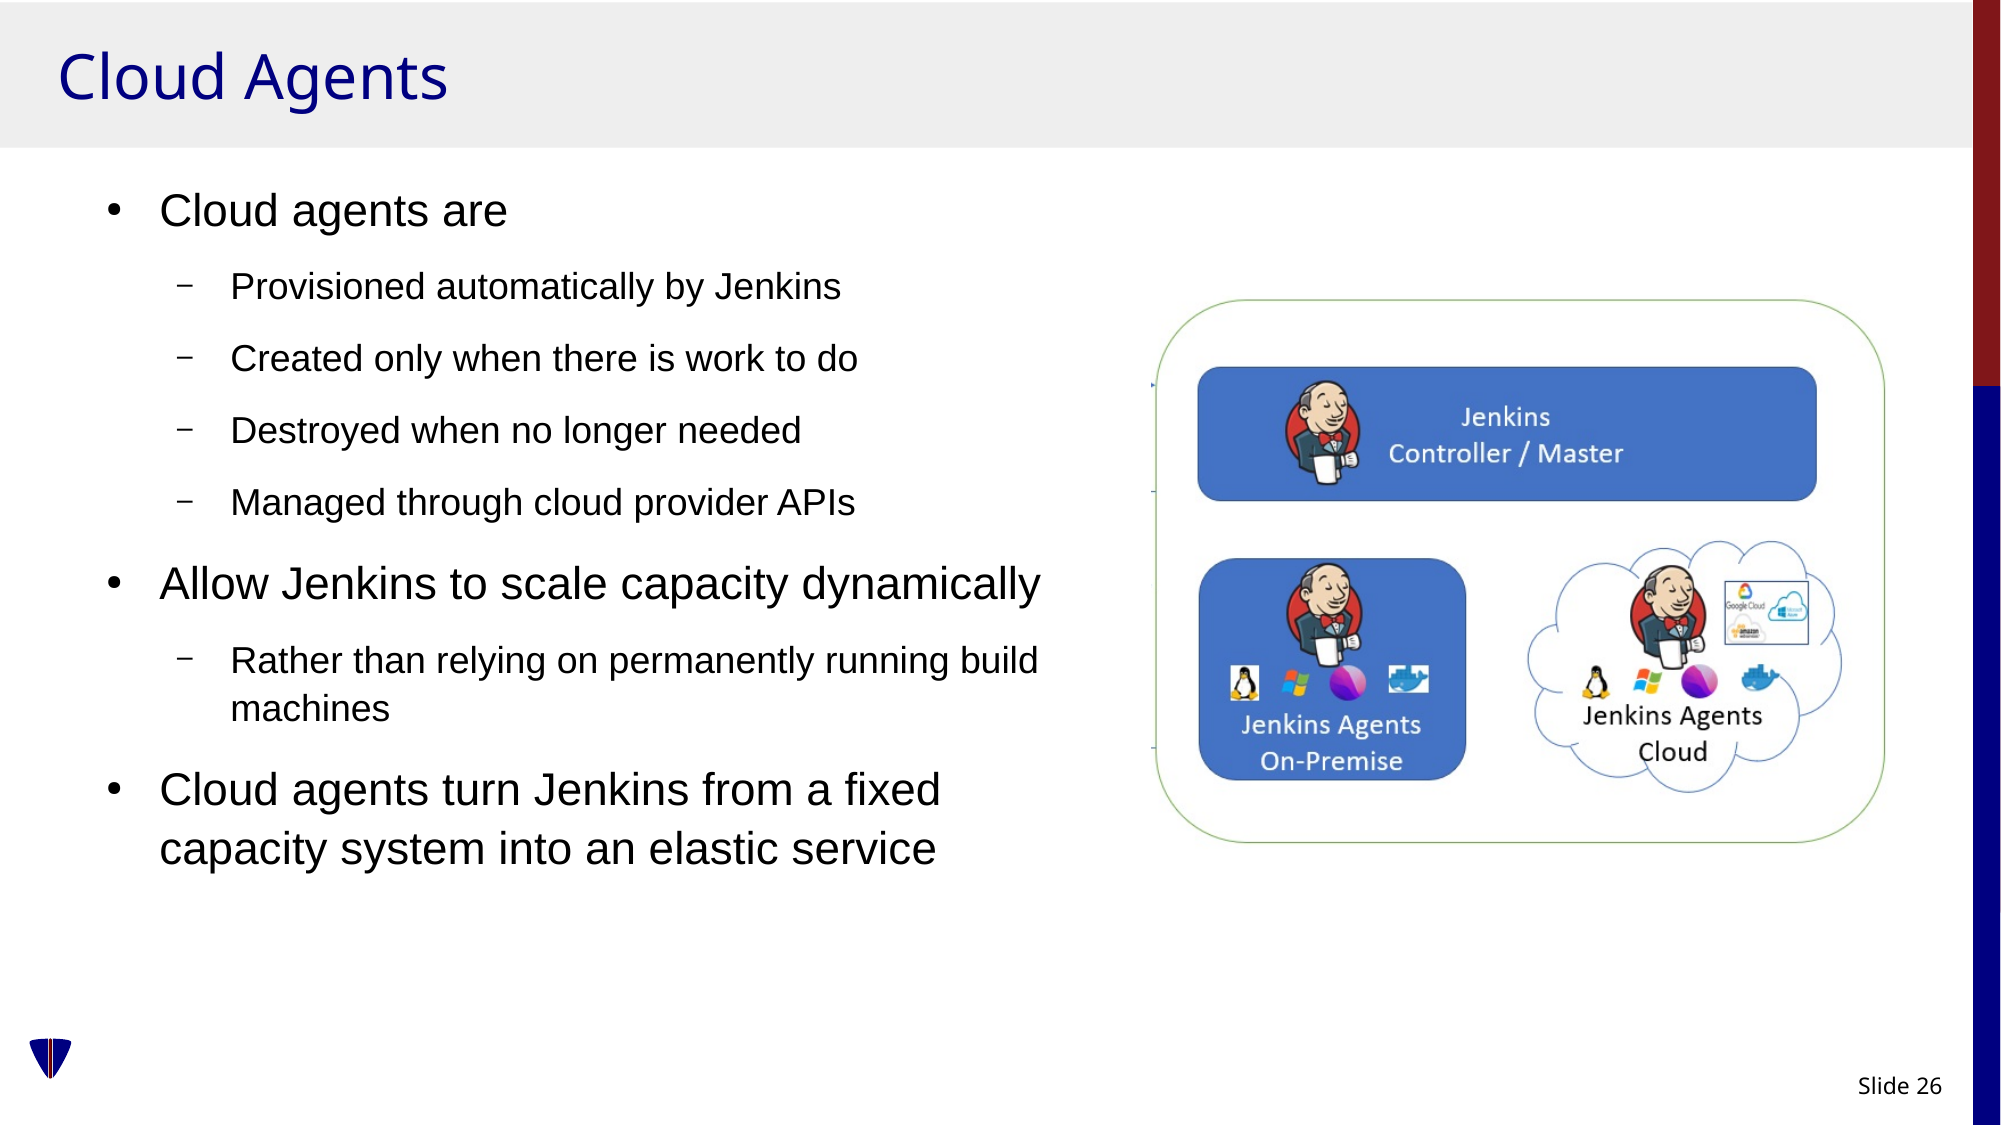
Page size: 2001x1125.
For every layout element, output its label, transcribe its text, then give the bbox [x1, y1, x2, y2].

title Cloud Agents [0, 2, 1973, 148]
list Cloud agents are Provisioned automatically by Jenkins Created only when there is work to do Destroyed when no longer needed Managed through cloud provider APIs Allow Jenkins to scale capacity dynamically Rather than relying on permanently running build machines Cloud agents turn Jenkins from a fixed capacity system into an elastic service [88, 177, 1123, 1034]
picture [1151, 295, 1892, 850]
